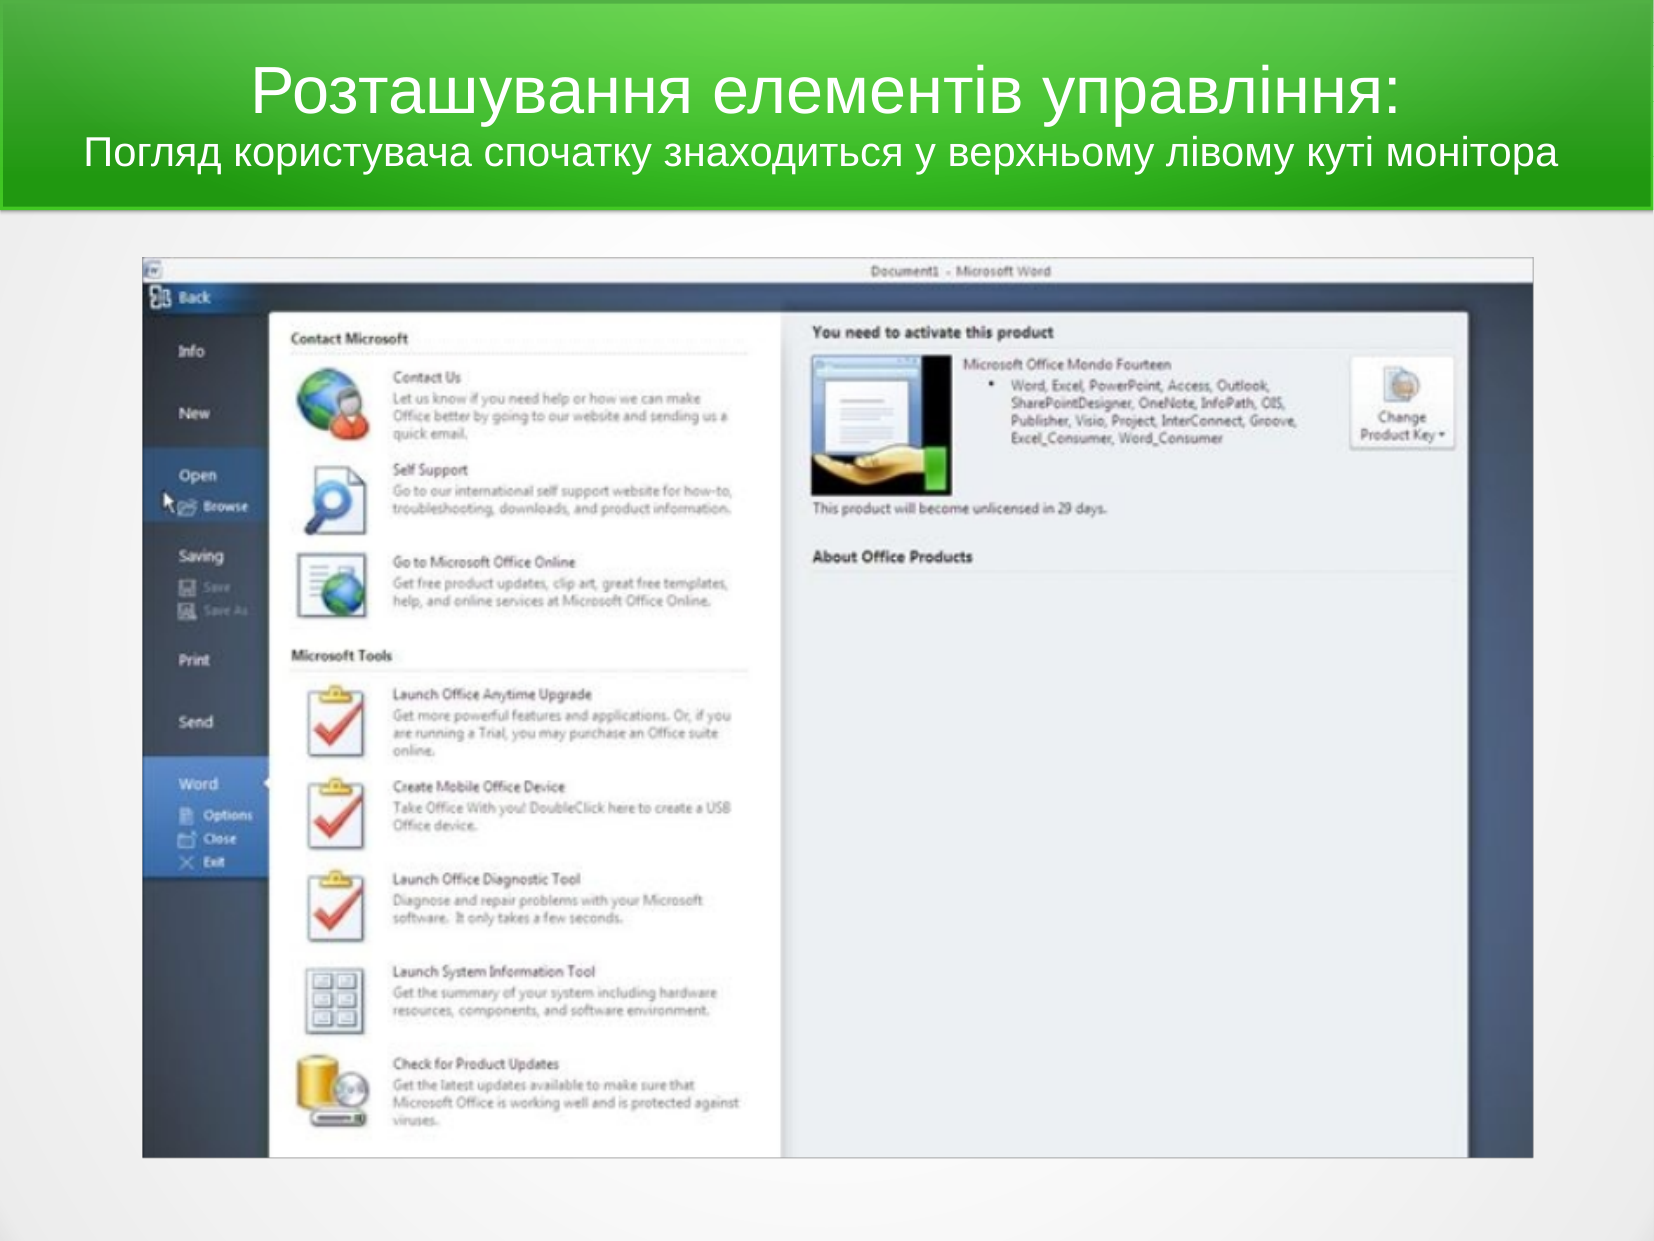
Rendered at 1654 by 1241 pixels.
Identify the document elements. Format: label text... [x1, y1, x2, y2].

title Розташування елементів управління: Погляд користувача спочатку знаходиться у верхньому лівому куті монітора [82, 49, 1571, 179]
picture [141, 257, 1537, 1160]
